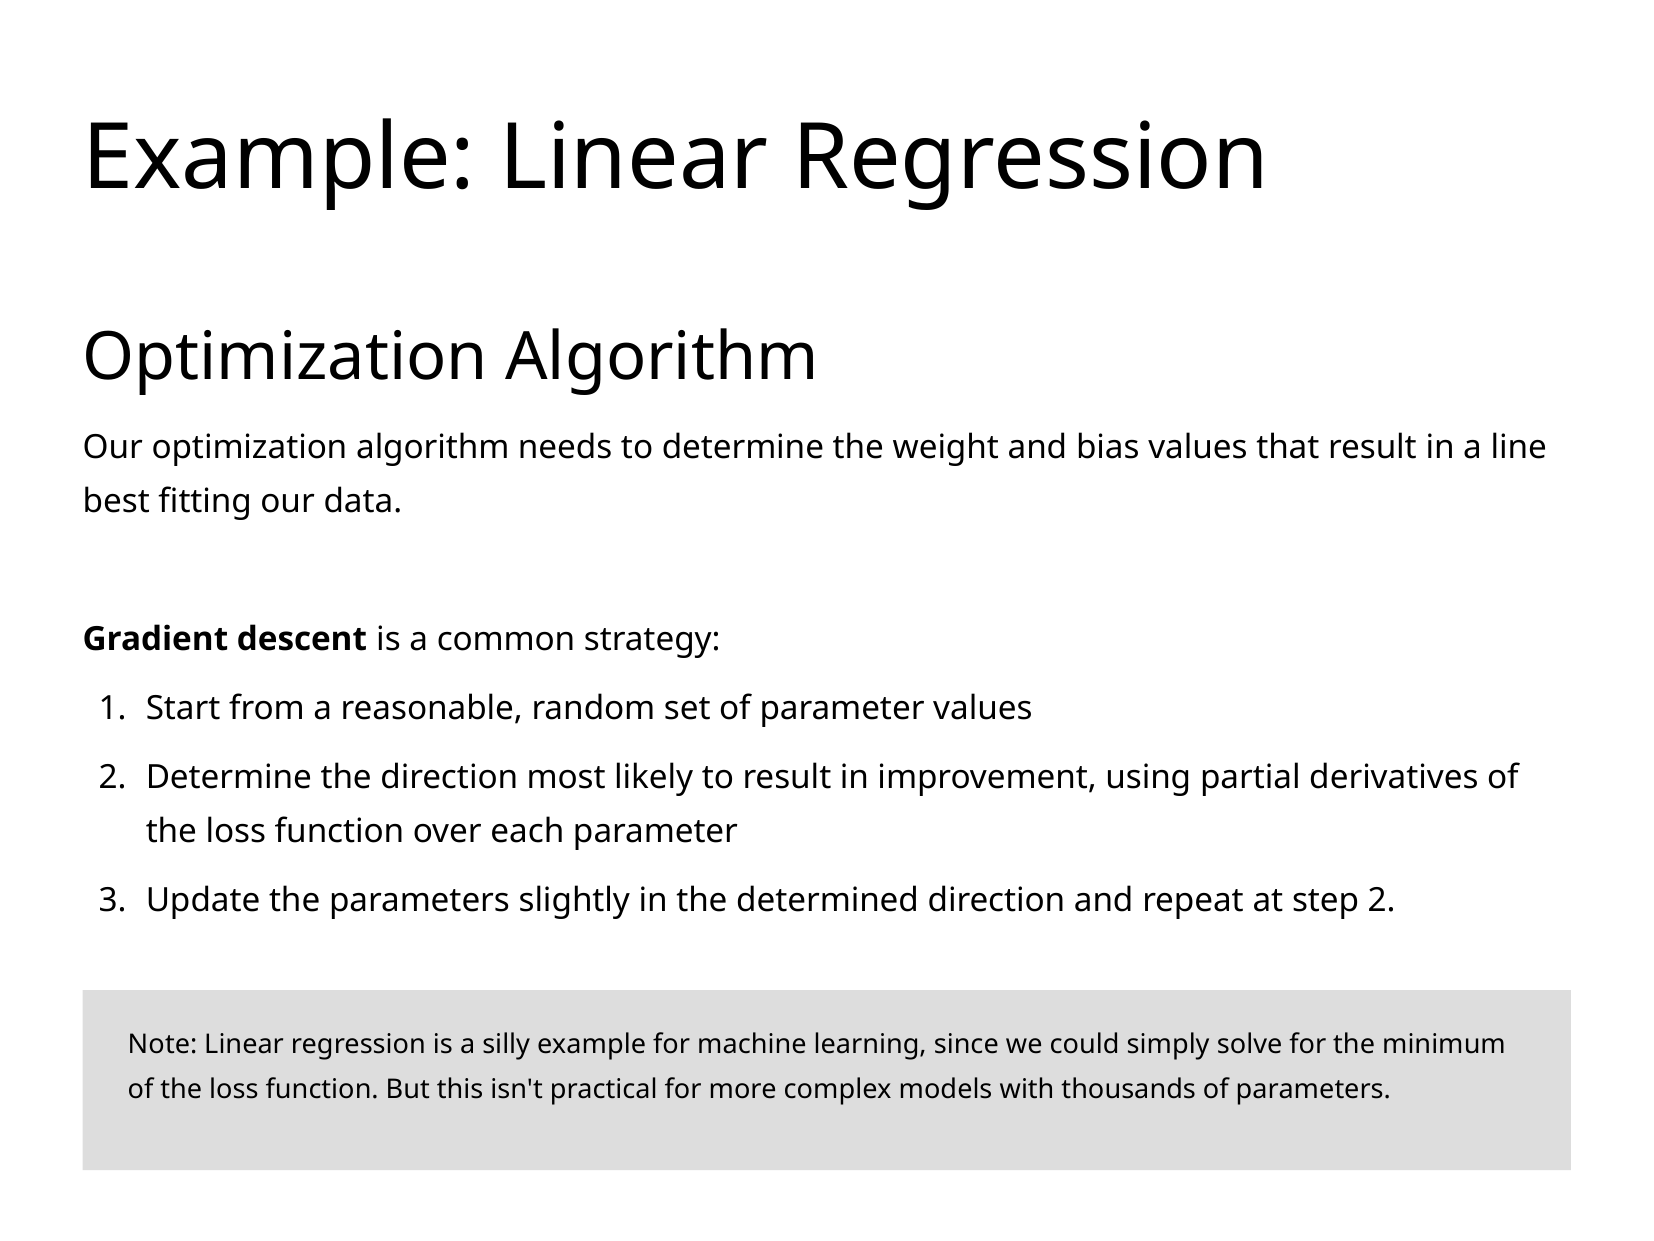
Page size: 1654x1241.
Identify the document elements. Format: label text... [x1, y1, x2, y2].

list Note: Linear regression is a silly example for machine learning, since we could simply solve for the minimum of the loss function. But this isn't practical for more complex models with thousands of parameters. [82, 990, 1571, 1171]
title Example: Linear Regression [82, 49, 1571, 257]
list Optimization Algorithm Our optimization algorithm needs to determine the weight and bias values that result in a line best fitting our data. Gradient descent is a common strategy: Start from a reasonable, random set of parameter values Determine the direction most likely to result in improvement, using partial derivatives of the loss function over each parameter Update the parameters slightly in the determined direction and repeat at step 2. [82, 290, 1571, 931]
